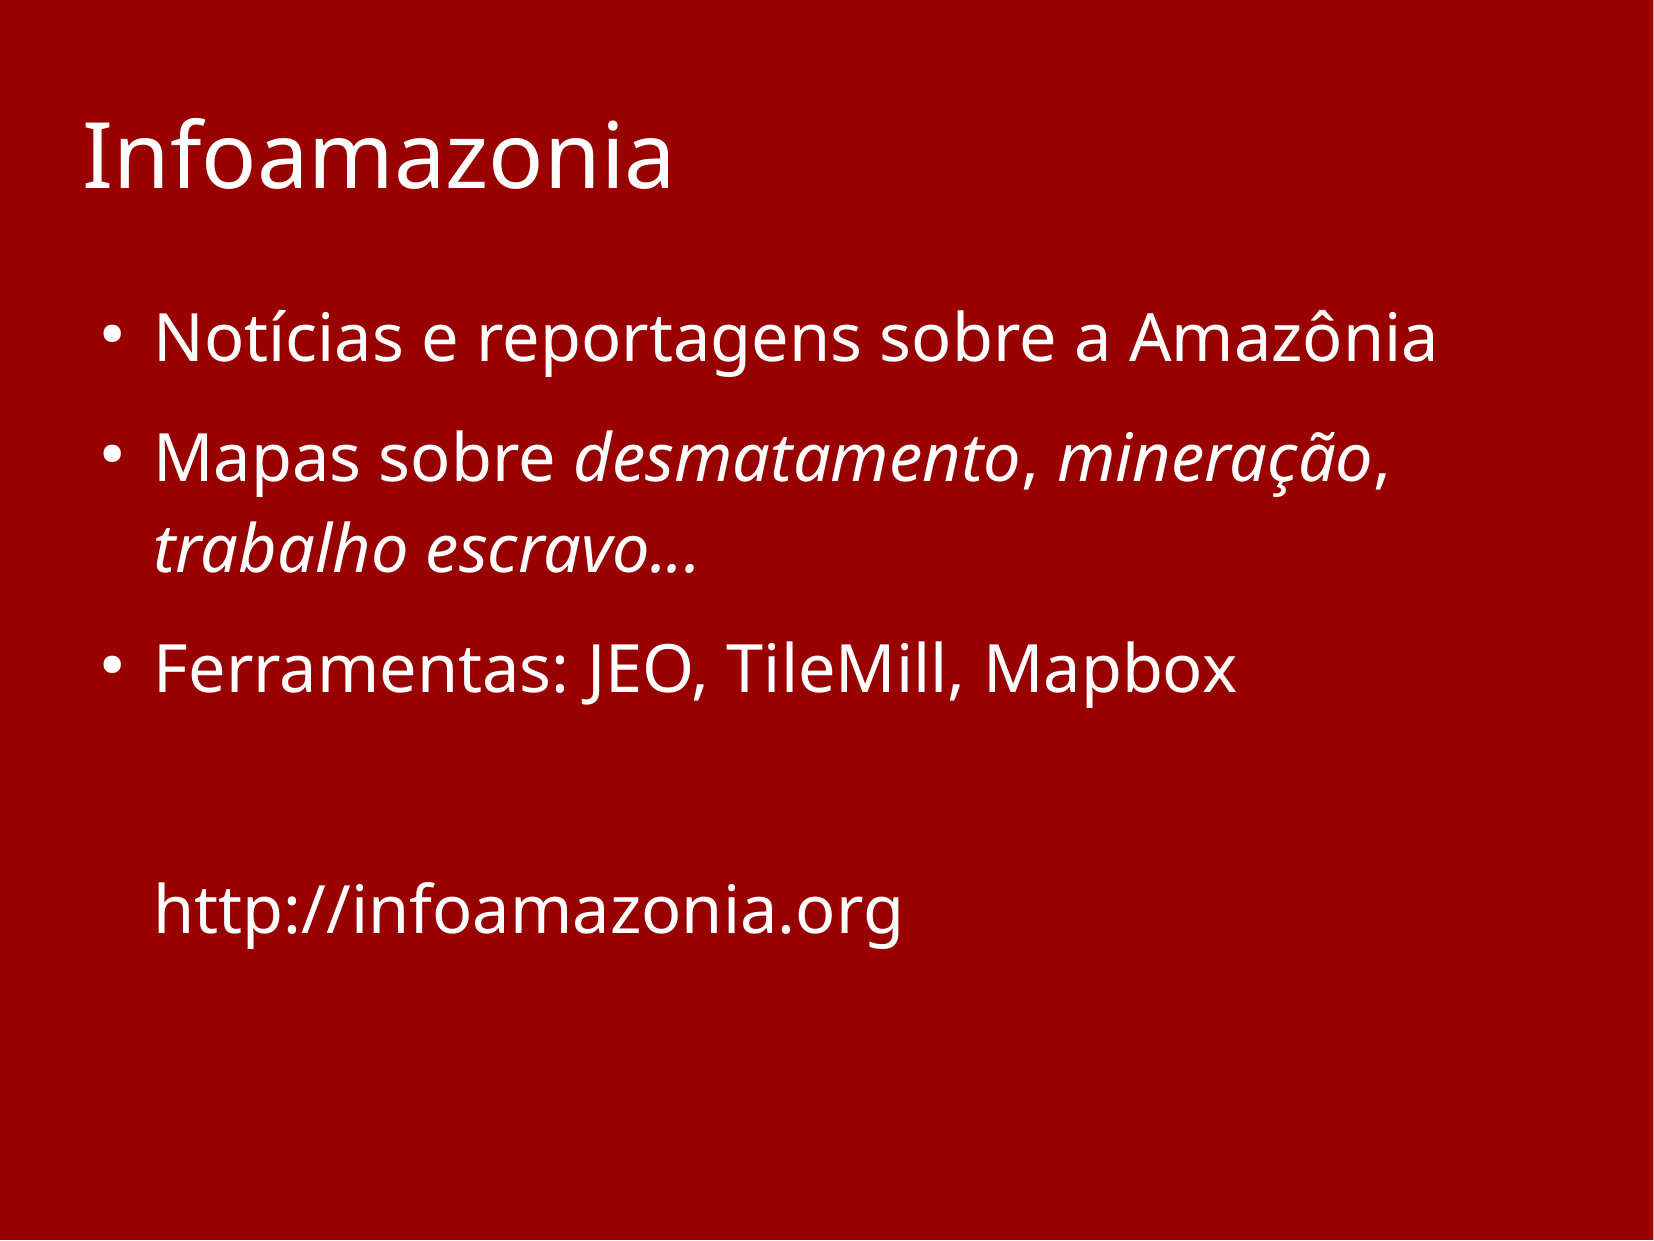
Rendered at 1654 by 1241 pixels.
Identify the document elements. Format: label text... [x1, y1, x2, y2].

list Notícias e reportagens sobre a Amazônia Mapas sobre desmatamento, mineração, trabalho escravo... Ferramentas: JEO, TileMill, Mapbox http://infoamazonia.org [82, 290, 1571, 1010]
title Infoamazonia [82, 49, 1571, 257]
